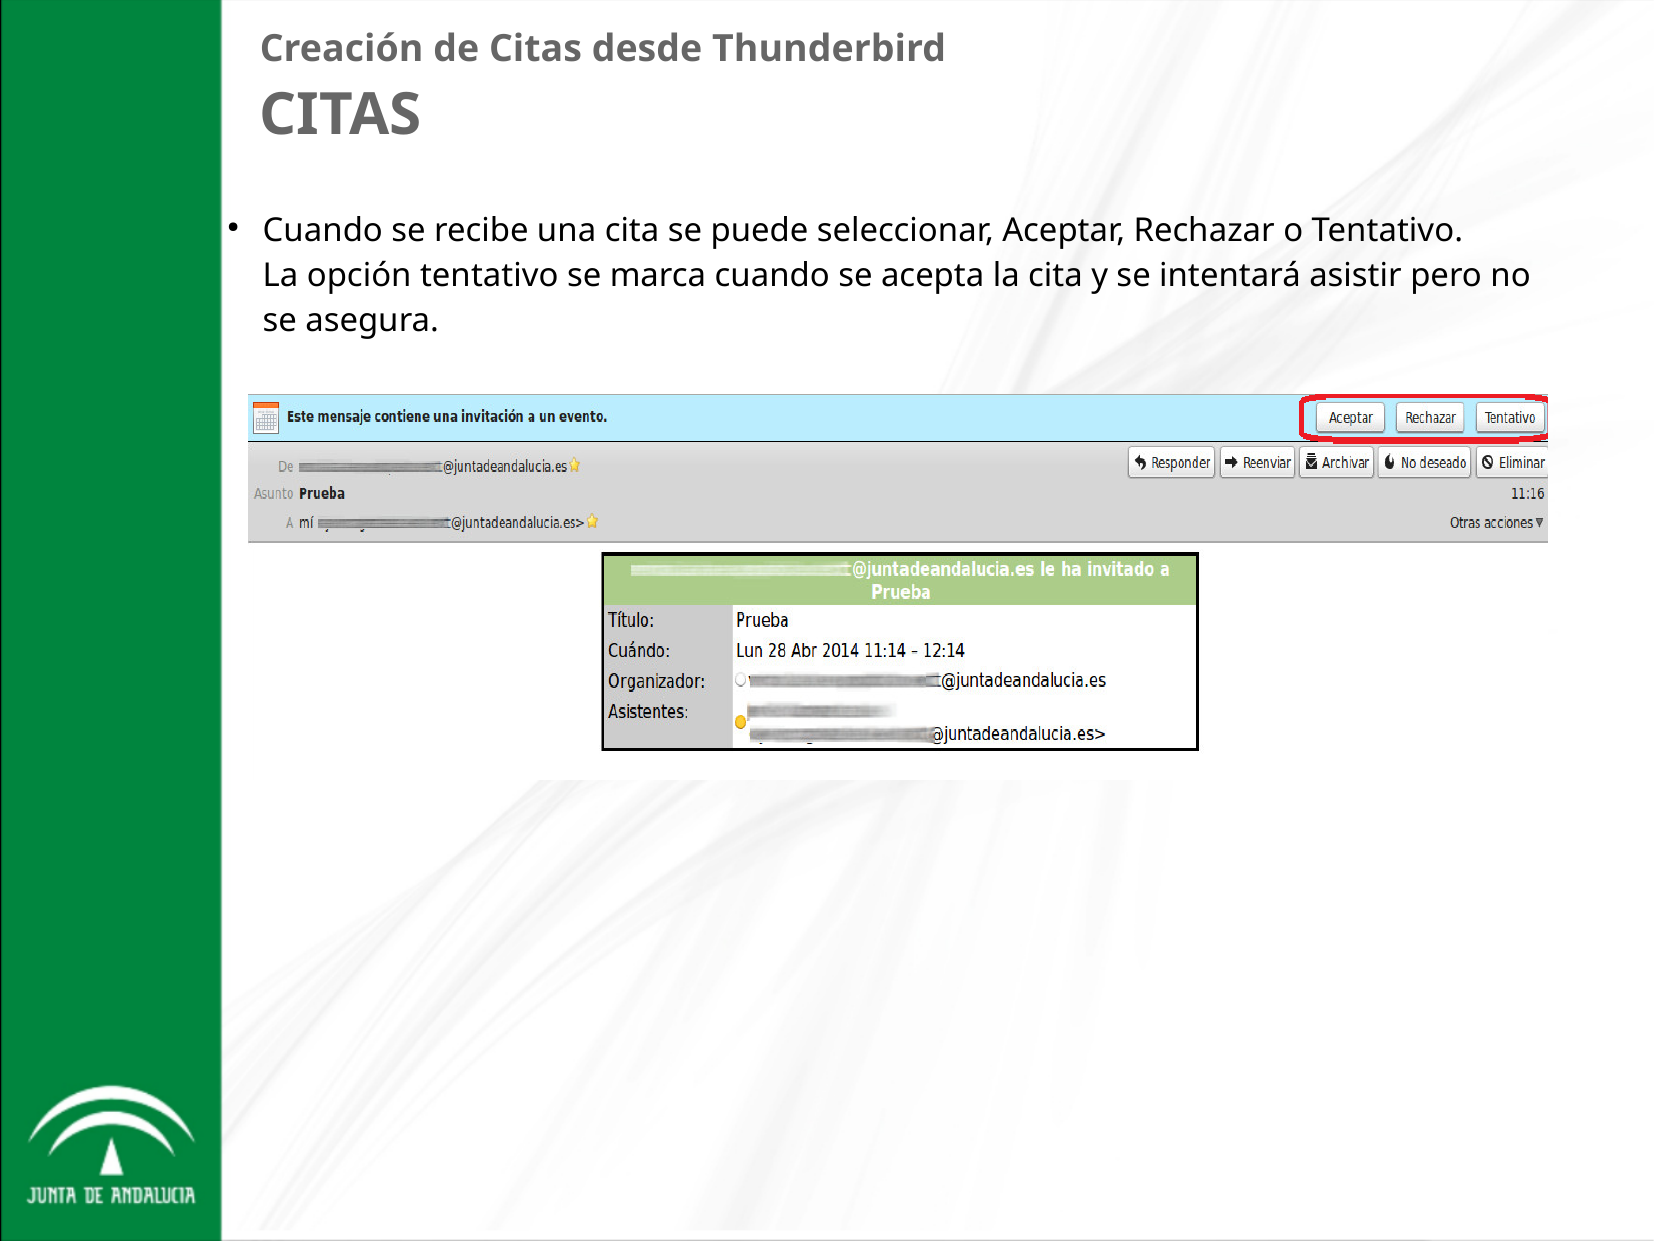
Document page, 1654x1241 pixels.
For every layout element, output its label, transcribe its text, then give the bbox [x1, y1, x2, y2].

picture [0, 0, 1654, 1241]
text_box Cuando se recibe una cita se puede seleccionar, Aceptar, Rechazar o Tentativo. La opción tentativo se marca cuando se acepta la cita y se intentará asistir pero no se asegura. [177, 153, 1560, 407]
title Creación de Citas desde Thunderbird CITAS [259, 19, 1577, 155]
